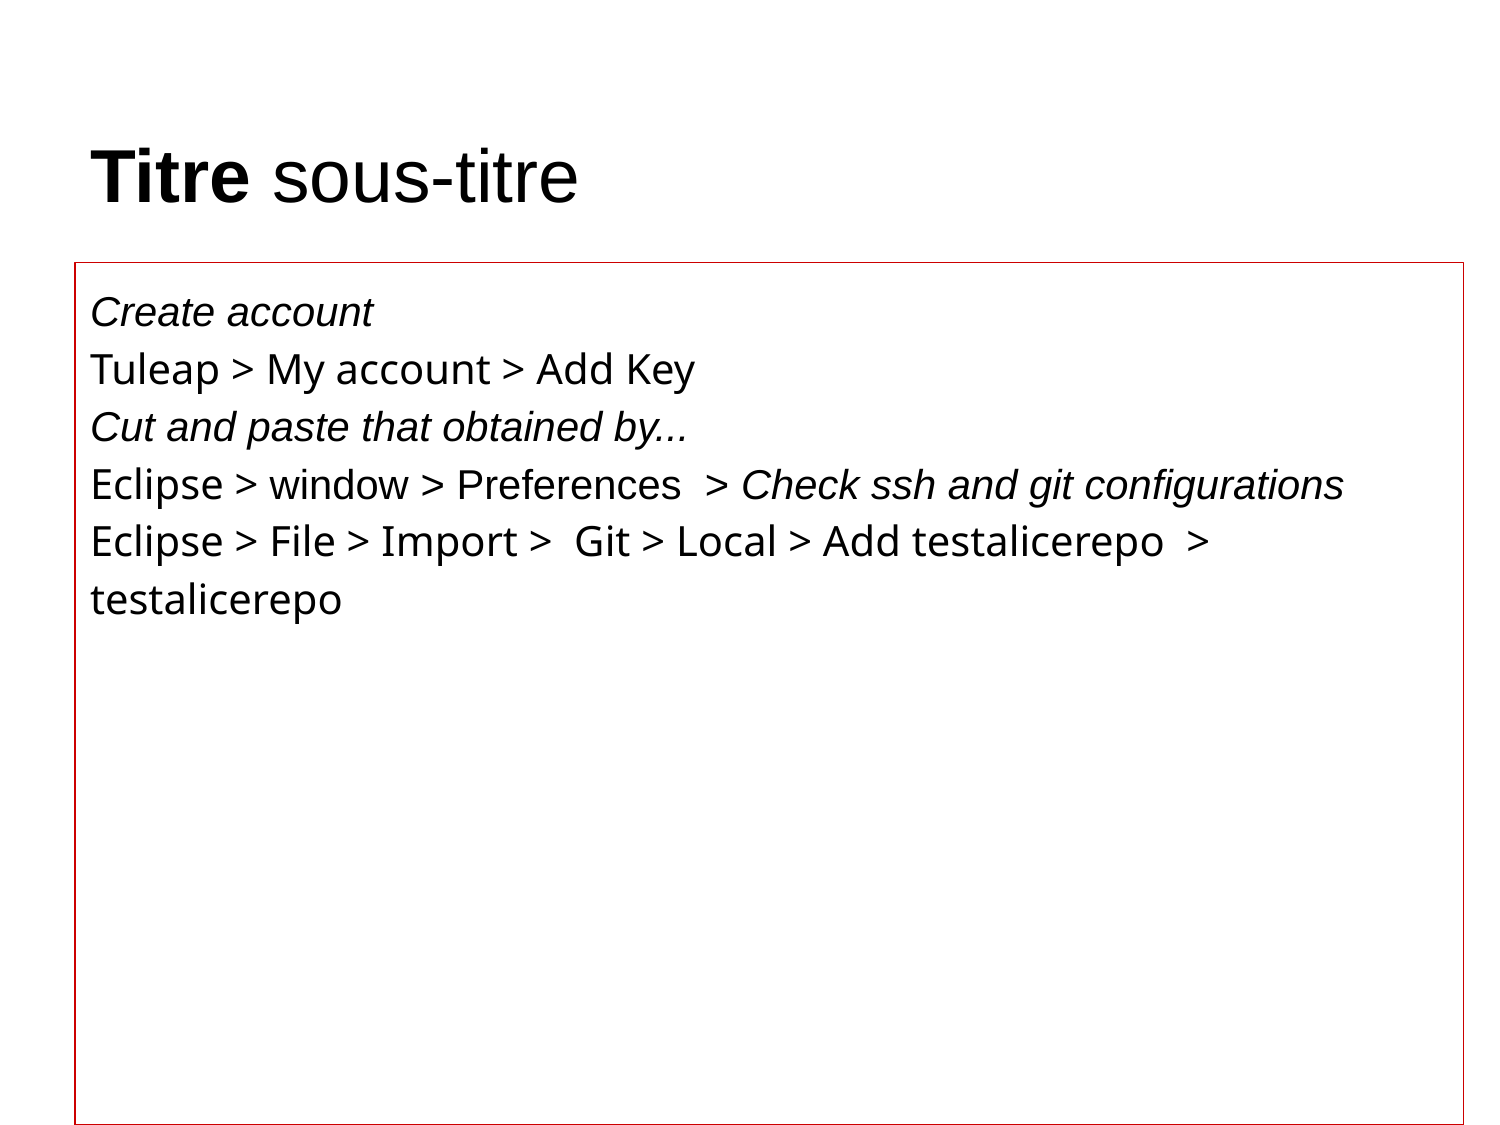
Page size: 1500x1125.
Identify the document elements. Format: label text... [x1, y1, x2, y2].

title Titre sous-titre [75, 45, 1425, 233]
list Create account Tuleap > My account > Add Key Cut and paste that obtained by... Eclipse > window > Preferences > Check ssh and git configurations Eclipse > File > Import > Git > Local > Add testalicerepo > testalicerepo [75, 262, 1464, 1125]
